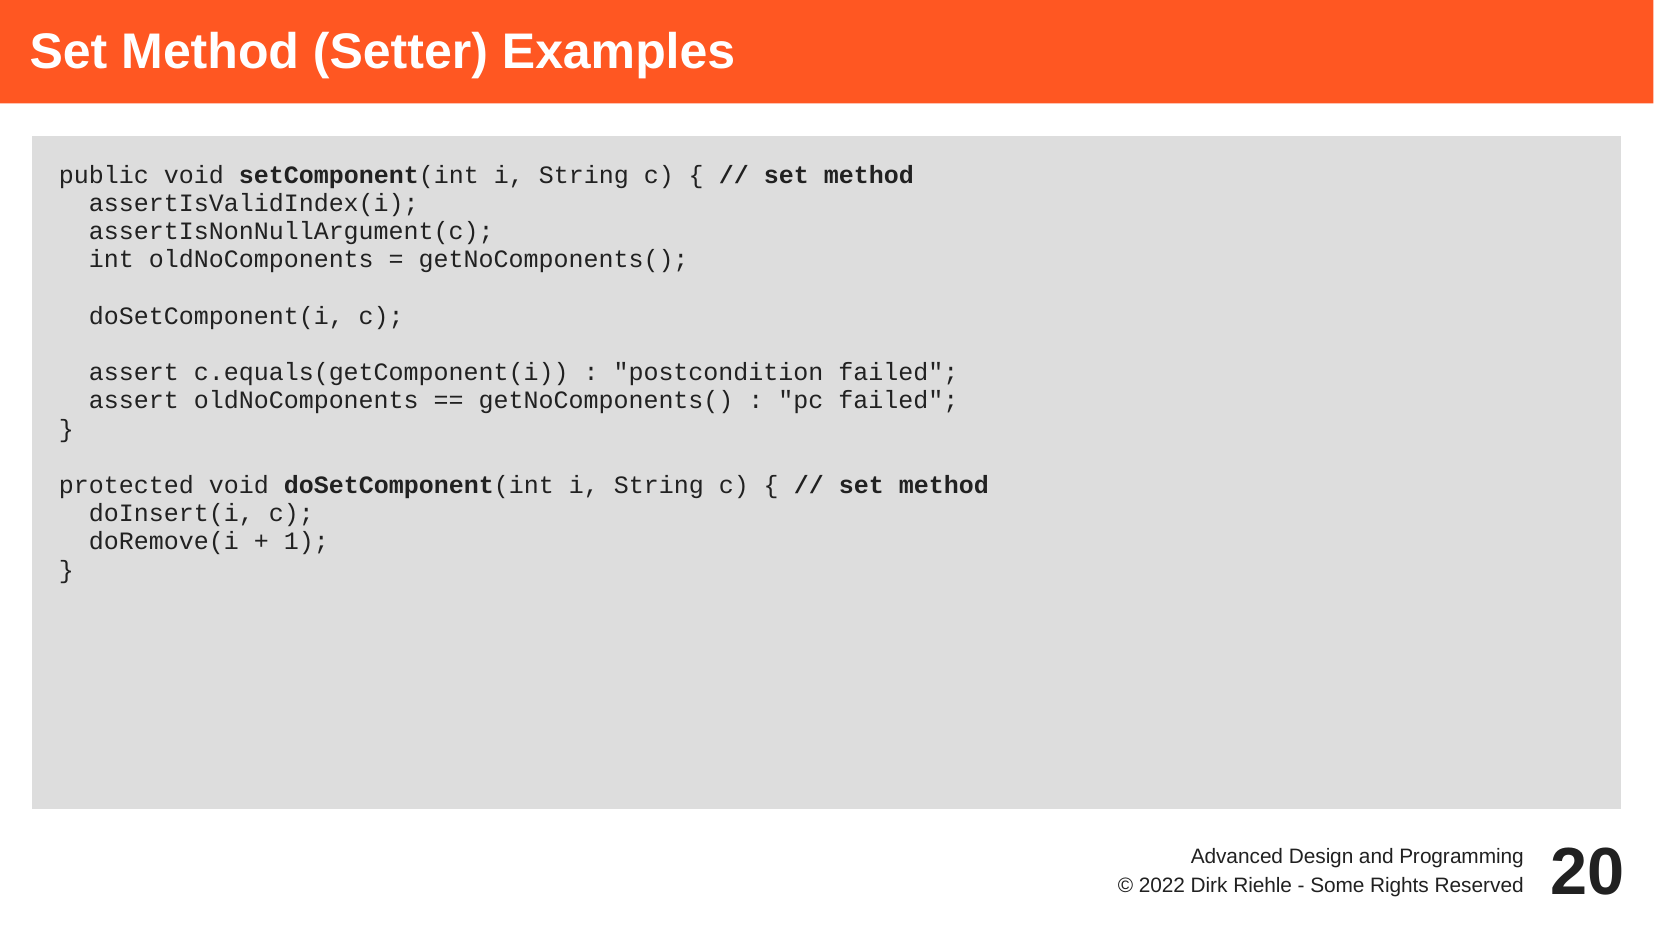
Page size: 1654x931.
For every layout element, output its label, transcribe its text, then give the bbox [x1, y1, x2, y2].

title Set Method (Setter) Examples [0, 0, 1654, 104]
list public void setComponent(int i, String c) { // set method assertIsValidIndex(i); assertIsNonNullArgument(c); int oldNoComponents = getNoComponents(); doSetComponent(i, c); assert c.equals(getComponent(i)) : "postcondition failed"; assert oldNoComponents == getNoComponents() : "pc failed"; } protected void doSetComponent(int i, String c) { // set method doInsert(i, c); doRemove(i + 1); } [29, 132, 1625, 813]
